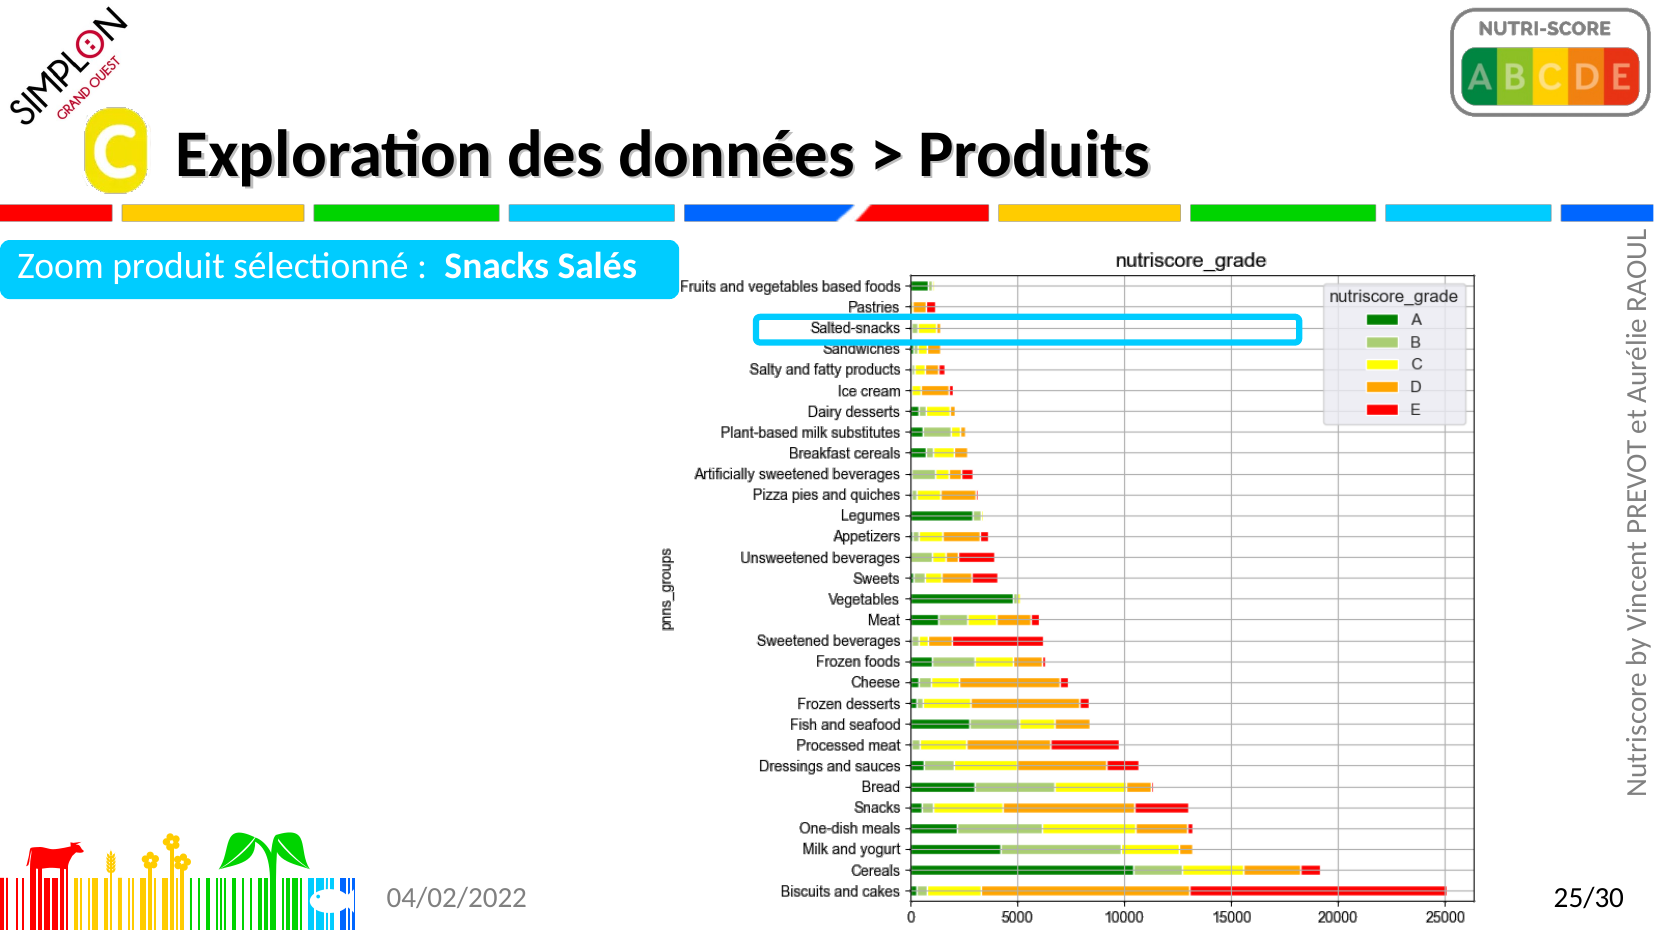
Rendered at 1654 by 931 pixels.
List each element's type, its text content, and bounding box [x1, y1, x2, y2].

text_box Zoom produit sélectionné : Snacks Salés [0, 240, 680, 300]
picture [1448, 4, 1654, 119]
text_box [755, 316, 1300, 343]
picture [0, 826, 355, 930]
picture [82, 106, 151, 195]
picture [0, 200, 1654, 225]
picture [649, 242, 1483, 931]
picture [2, 2, 147, 147]
title Exploration des données > Produits [175, 107, 1570, 212]
